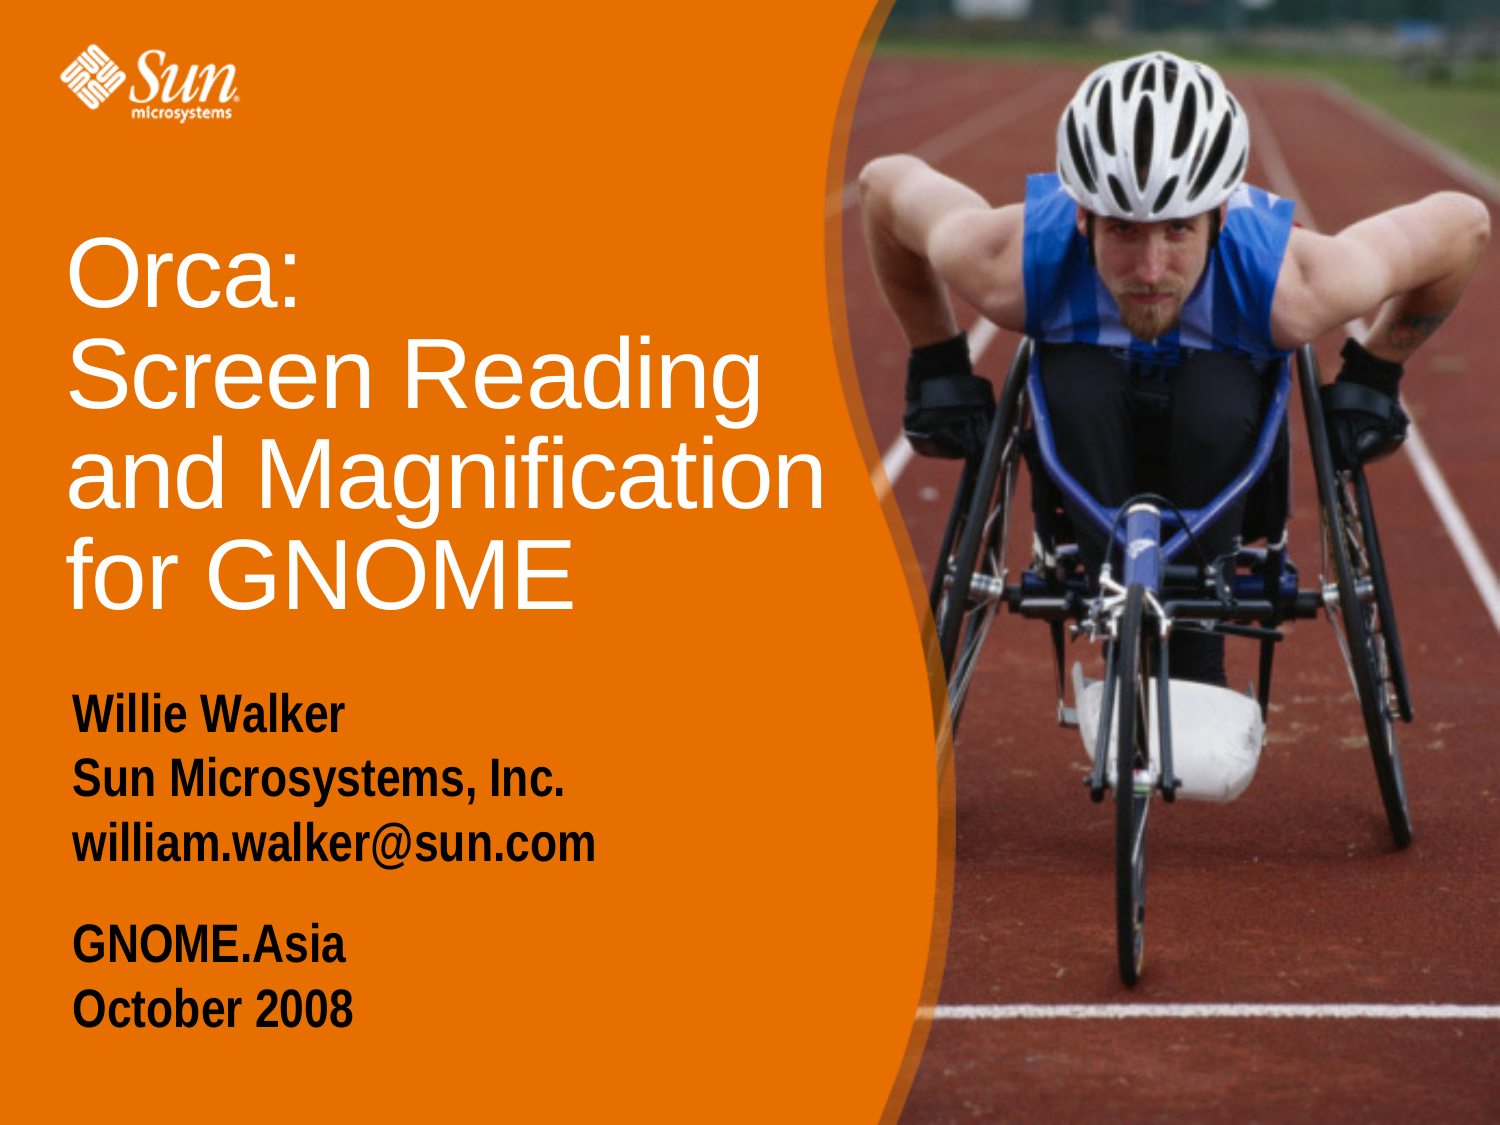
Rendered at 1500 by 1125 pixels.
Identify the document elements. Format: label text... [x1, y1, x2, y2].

picture [0, 0, 1500, 1125]
title Orca: Screen Reading and Magnification for GNOME [65, 216, 1111, 630]
list Willie Walker Sun Microsystems, Inc. william.walker@sun.com GNOME.Asia October 2008 [72, 689, 1063, 1052]
